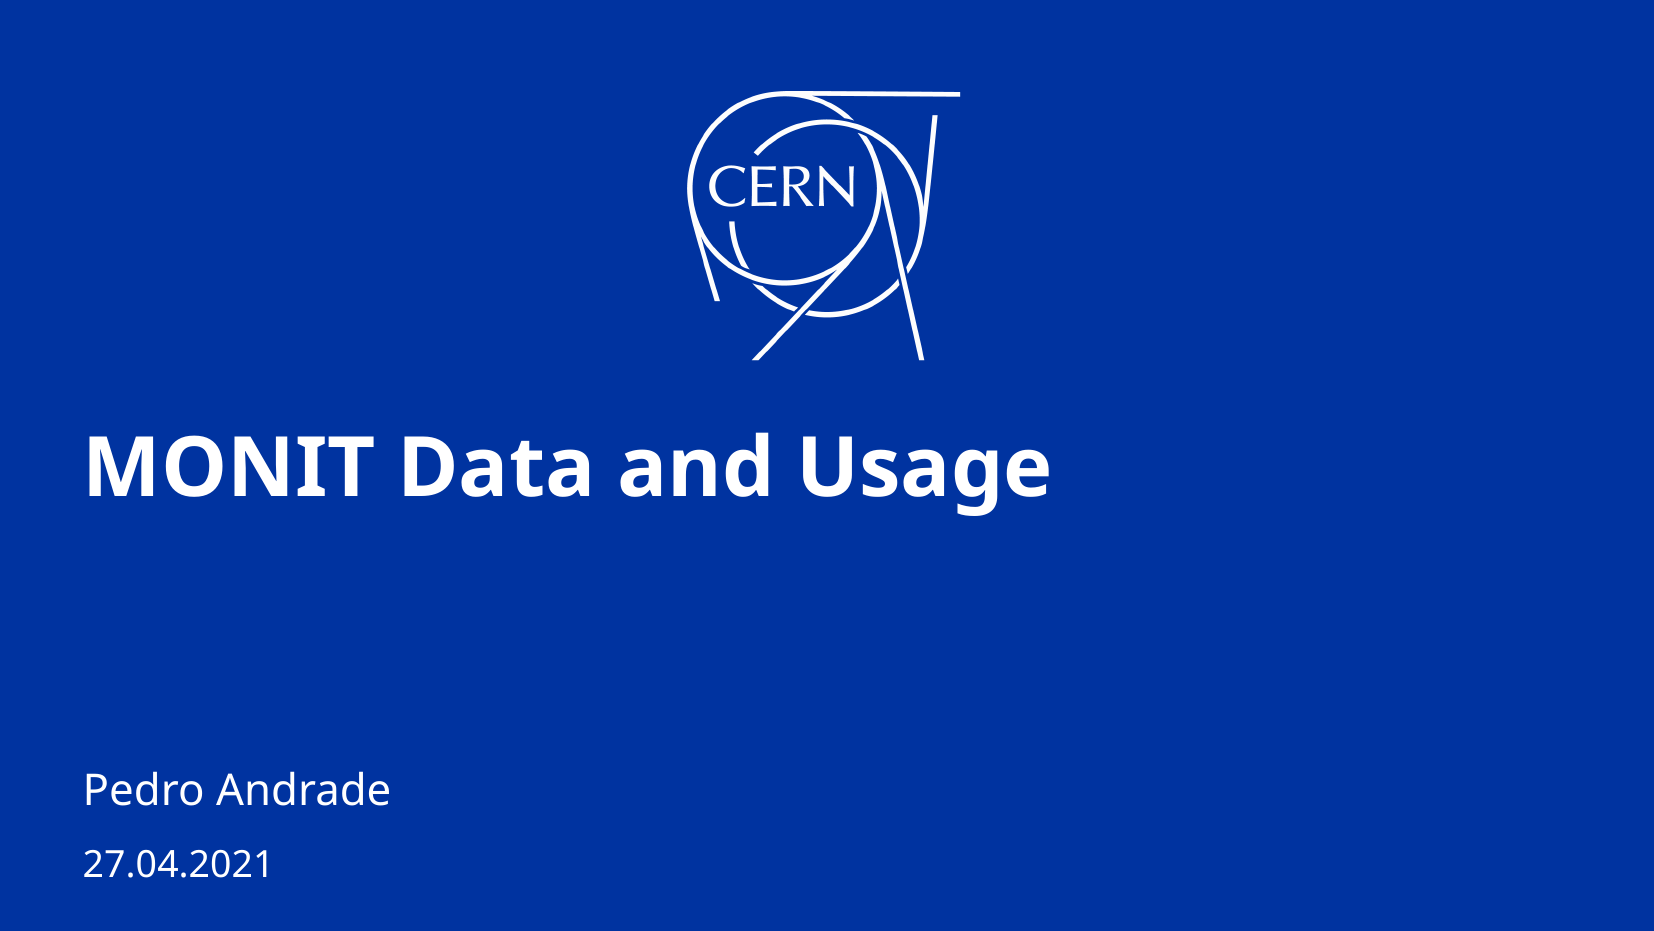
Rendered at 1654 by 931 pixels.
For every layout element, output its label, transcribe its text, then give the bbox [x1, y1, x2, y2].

list Pedro Andrade 27.04.2021 [82, 758, 1571, 898]
picture [679, 82, 971, 372]
title MONIT Data and Usage [82, 407, 1571, 728]
